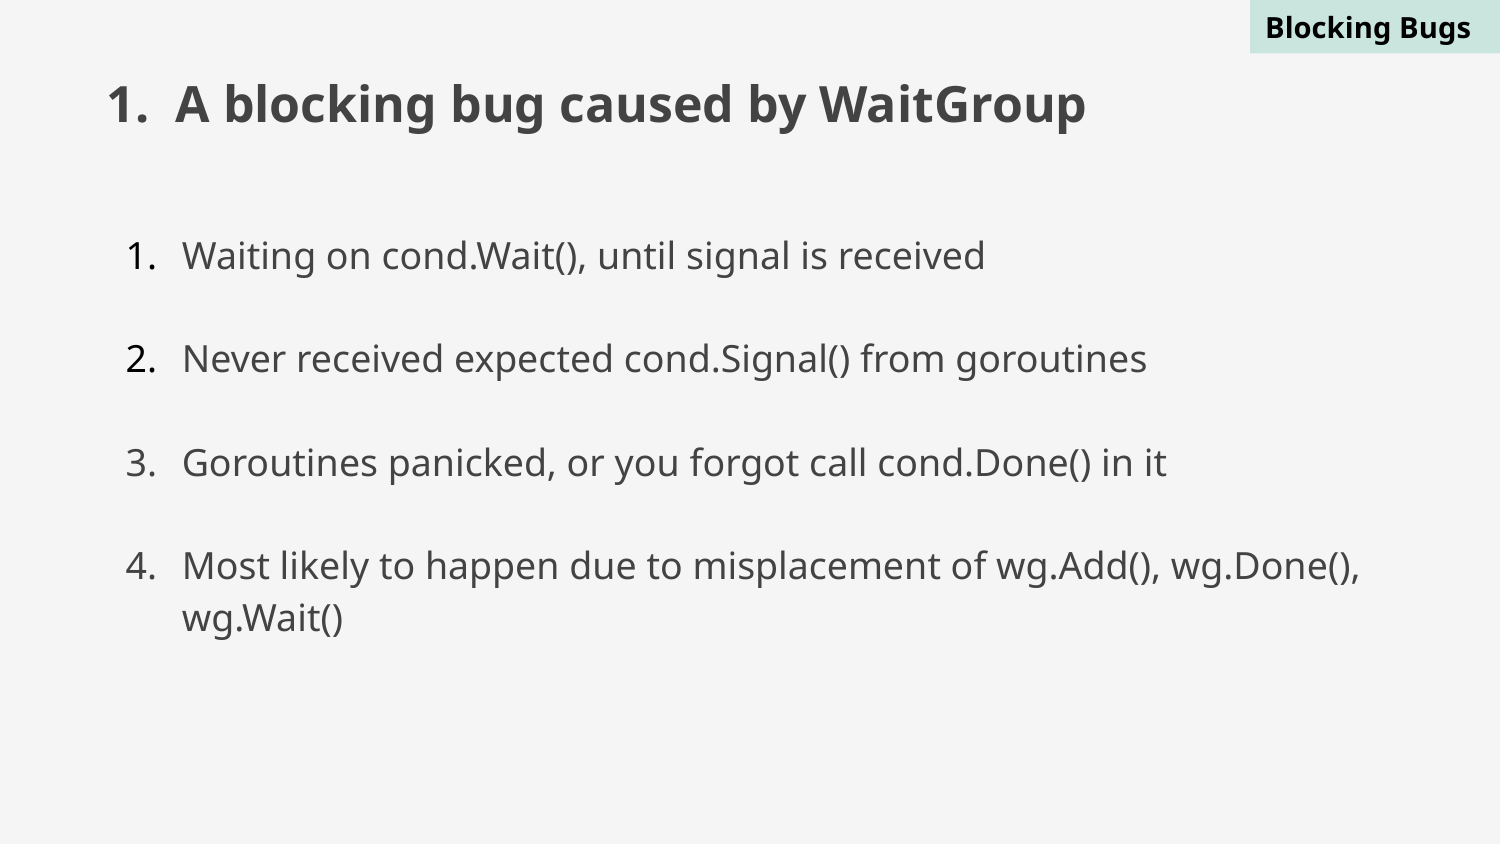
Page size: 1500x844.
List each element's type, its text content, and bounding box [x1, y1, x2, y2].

text_box Blocking Bugs [1250, 0, 1500, 54]
text_box Waiting on cond.Wait(), until signal is received Never received expected cond.Signal() from goroutines Goroutines panicked, or you forgot call cond.Done() in it Most likely to happen due to misplacement of wg.Add(), wg.Done(), wg.Wait() [91, 210, 1416, 773]
text_box 1. A blocking bug caused by WaitGroup [91, 56, 1416, 147]
